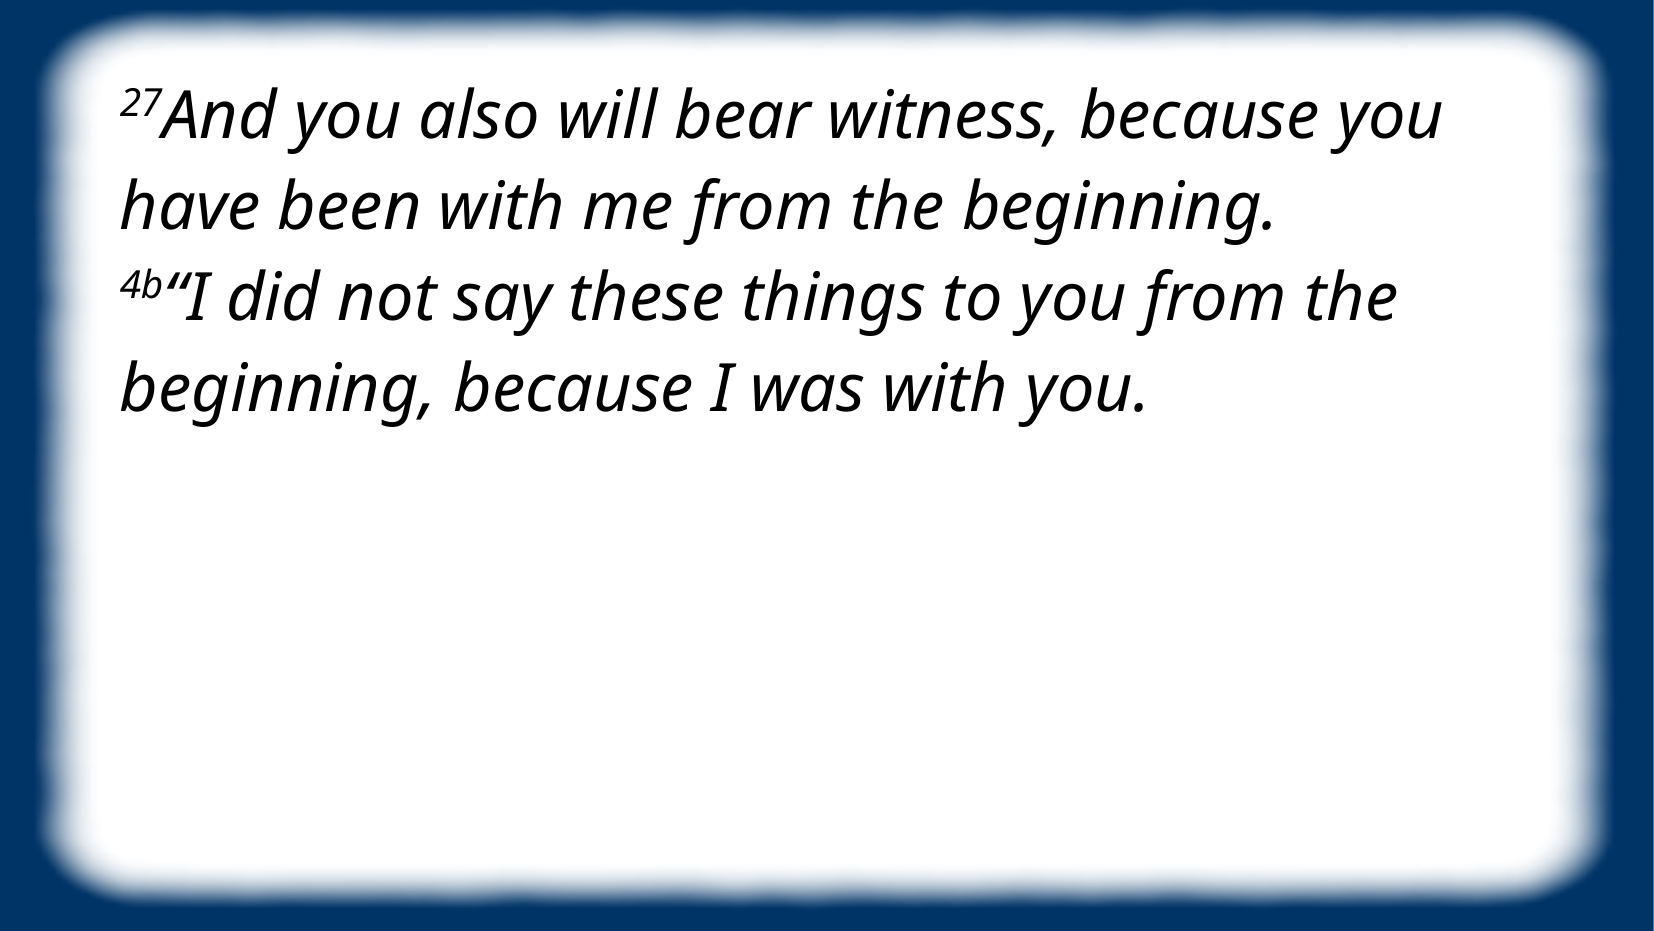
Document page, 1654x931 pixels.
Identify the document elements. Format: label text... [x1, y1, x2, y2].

picture [0, 0, 1654, 931]
text_box 27And you also will bear witness, because you have been with me from the beginning. 4b“I did not say these things to you from the beginning, because I was with you. [105, 60, 1531, 430]
